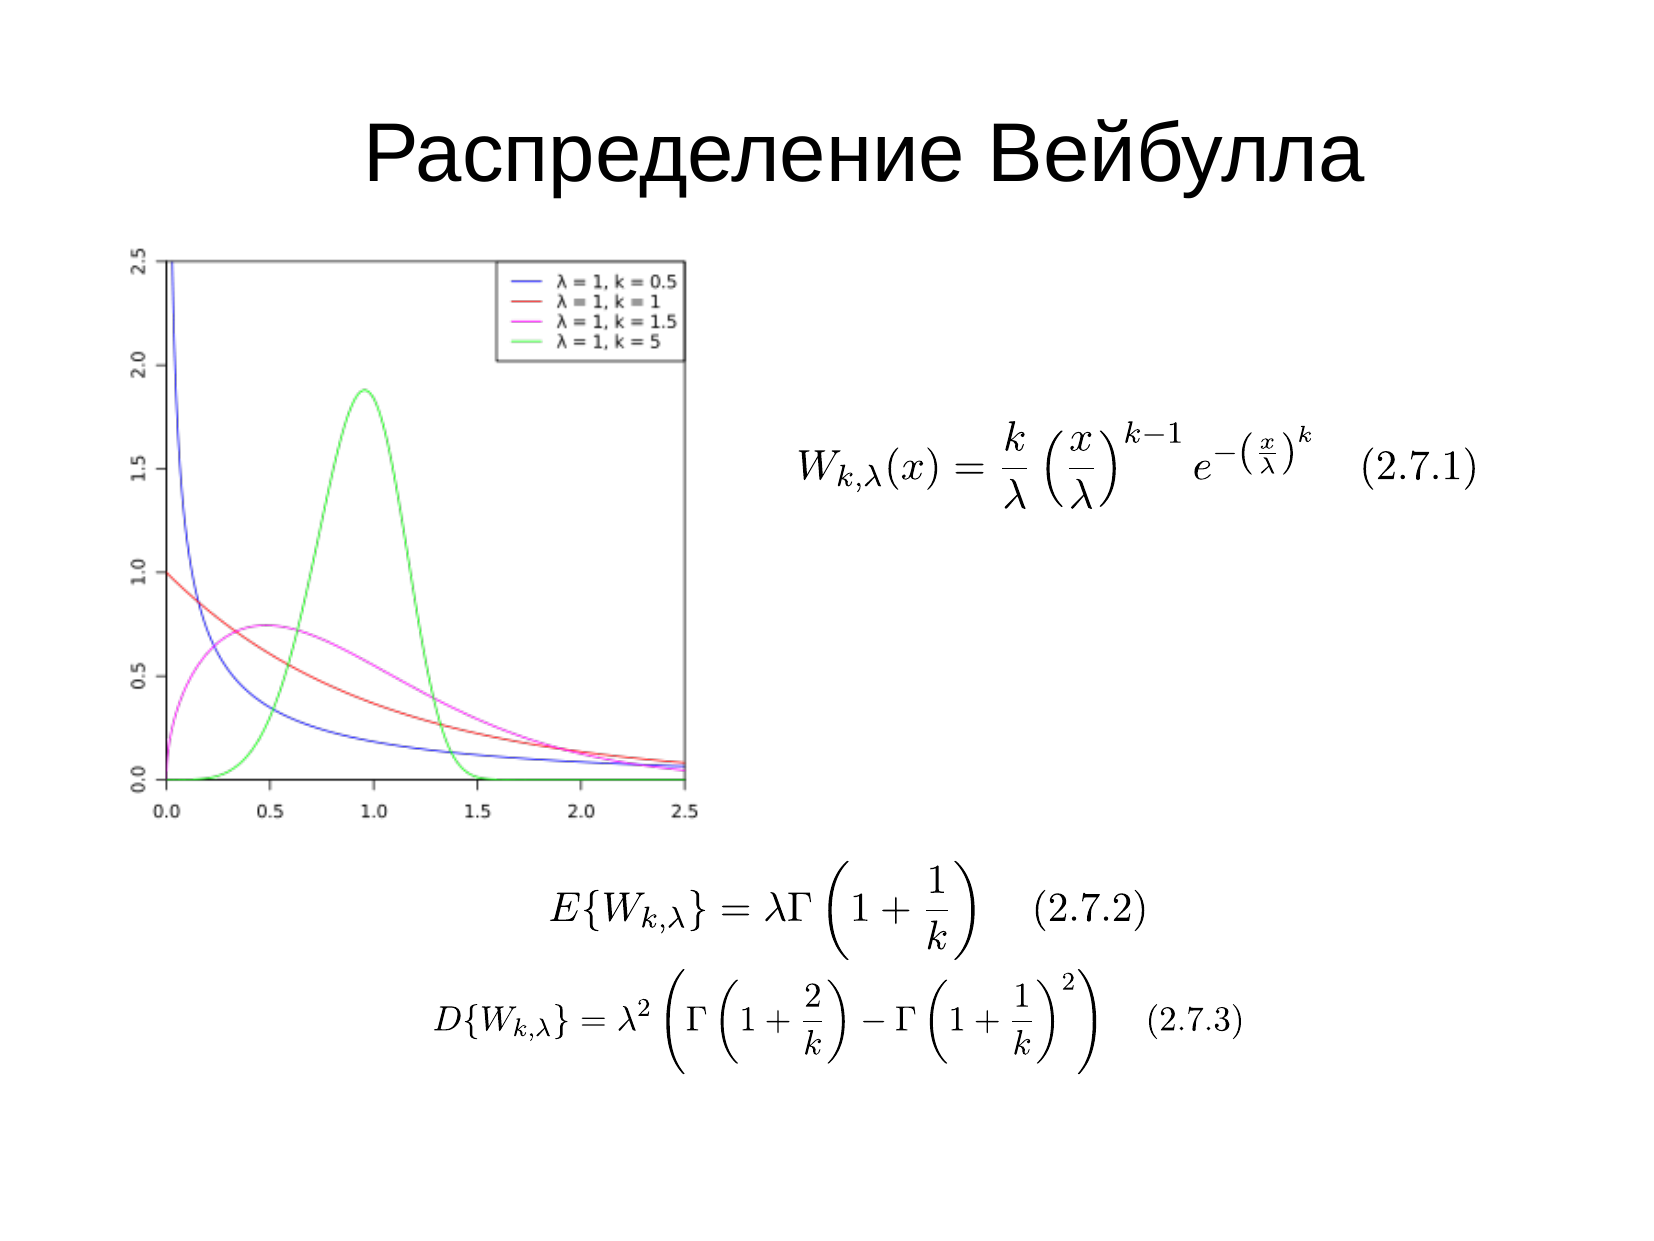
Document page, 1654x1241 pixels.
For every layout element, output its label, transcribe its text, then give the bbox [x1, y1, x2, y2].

title Распределение Вейбулла [82, 49, 1571, 257]
picture [795, 420, 1476, 511]
picture [432, 969, 1241, 1075]
picture [548, 860, 1145, 961]
picture [107, 242, 706, 841]
